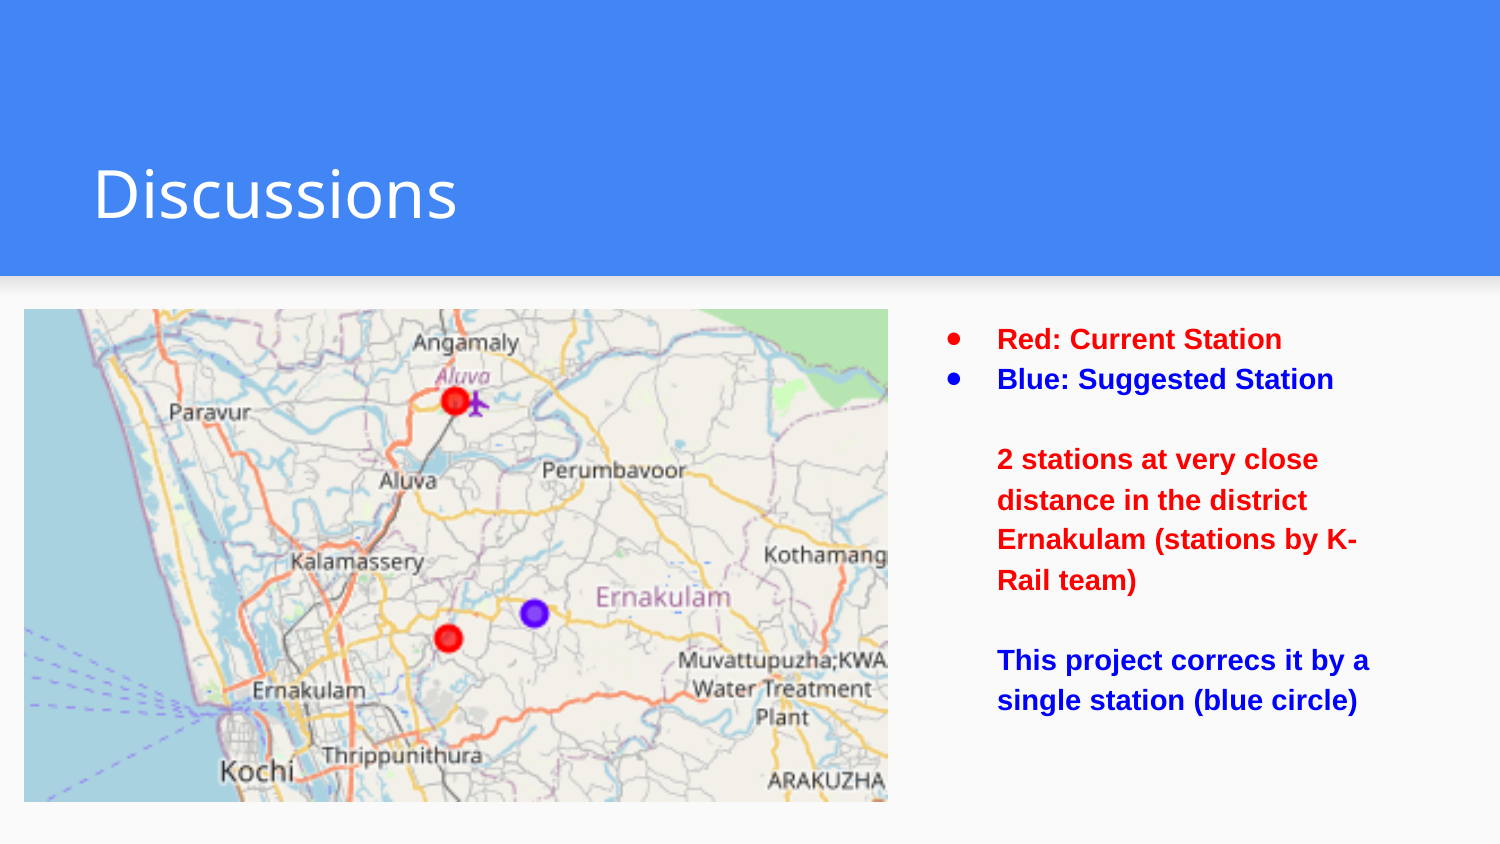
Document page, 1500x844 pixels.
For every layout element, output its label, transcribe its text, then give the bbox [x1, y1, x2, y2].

picture [24, 309, 888, 802]
title Discussions [77, 121, 1427, 248]
text_box Red: Current Station Blue: Suggested Station 2 stations at very close distance in the district Ernakulam (stations by K-Rail team) This project correcs it by a single station (blue circle) [907, 299, 1400, 792]
